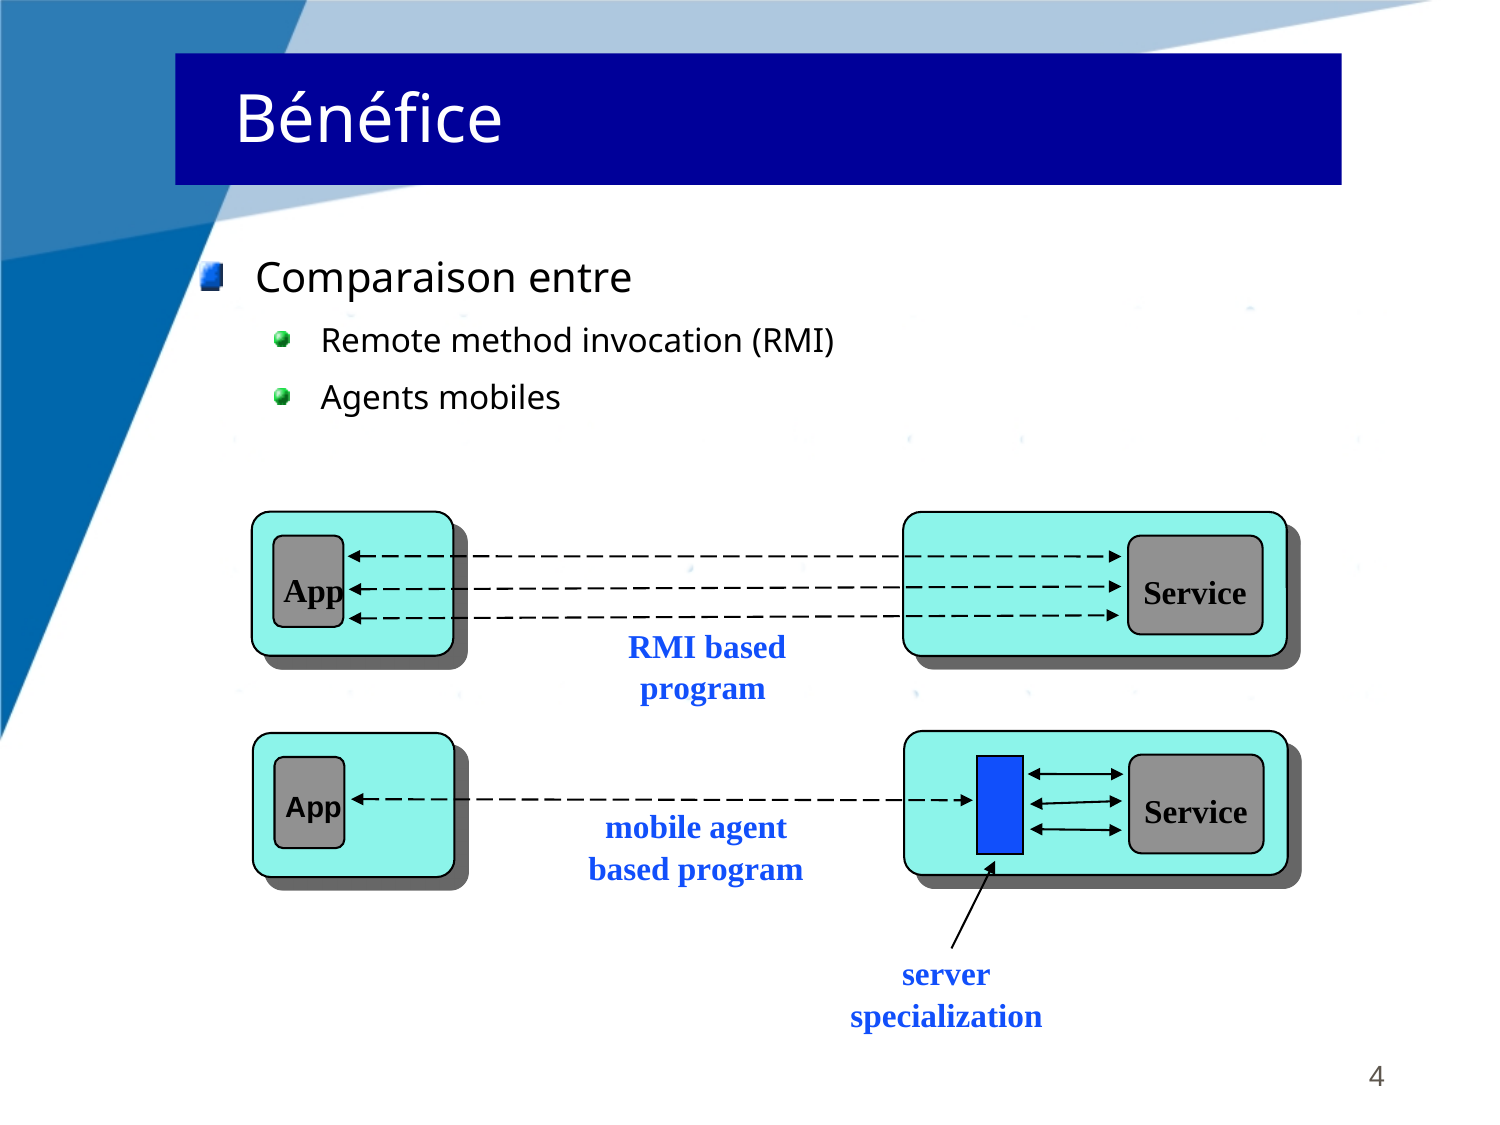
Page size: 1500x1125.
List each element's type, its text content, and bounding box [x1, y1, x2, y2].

title Bénéfice [175, 53, 1342, 185]
text_box [903, 511, 1287, 656]
text_box Service [1129, 781, 1263, 838]
list Comparaison entre Remote method invocation (RMI) Agents mobiles [199, 248, 1410, 432]
text_box App [270, 780, 357, 831]
text_box App [268, 559, 360, 617]
picture [0, 0, 1500, 842]
text_box Service [1128, 562, 1262, 619]
text_box [252, 732, 455, 878]
text_box [904, 730, 1288, 876]
text_box server specialization [817, 942, 1076, 1041]
text_box RMI based program [578, 615, 836, 714]
text_box [251, 511, 454, 656]
text_box mobile agent based program [567, 796, 825, 895]
